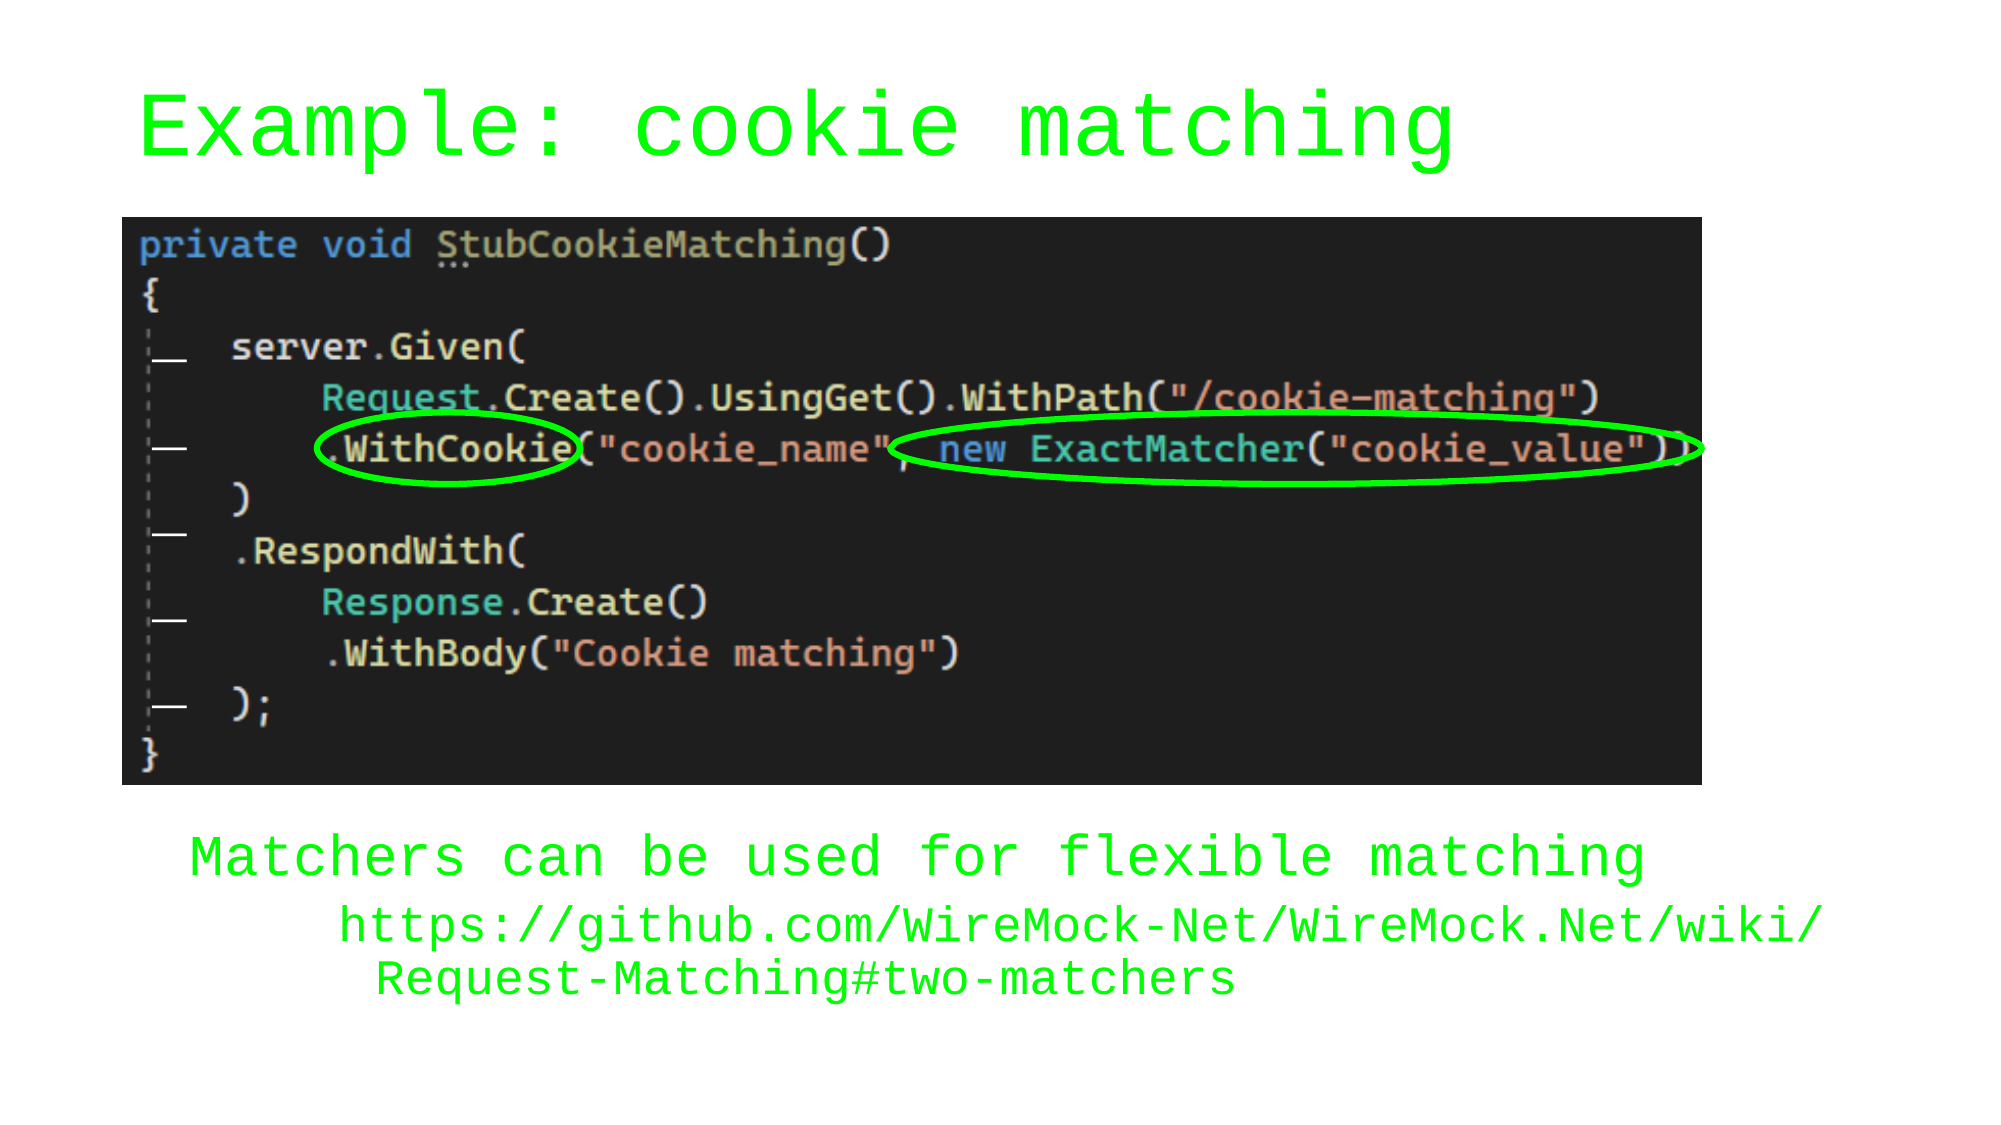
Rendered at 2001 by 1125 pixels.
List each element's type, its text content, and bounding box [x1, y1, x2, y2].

list Matchers can be used for flexible matching https://github.com/WireMock-Net/WireMock.Net/wiki/Request-Matching#two-matchers [137, 299, 1966, 1014]
title Example: cookie matching [122, 35, 1844, 218]
picture [122, 218, 1702, 785]
